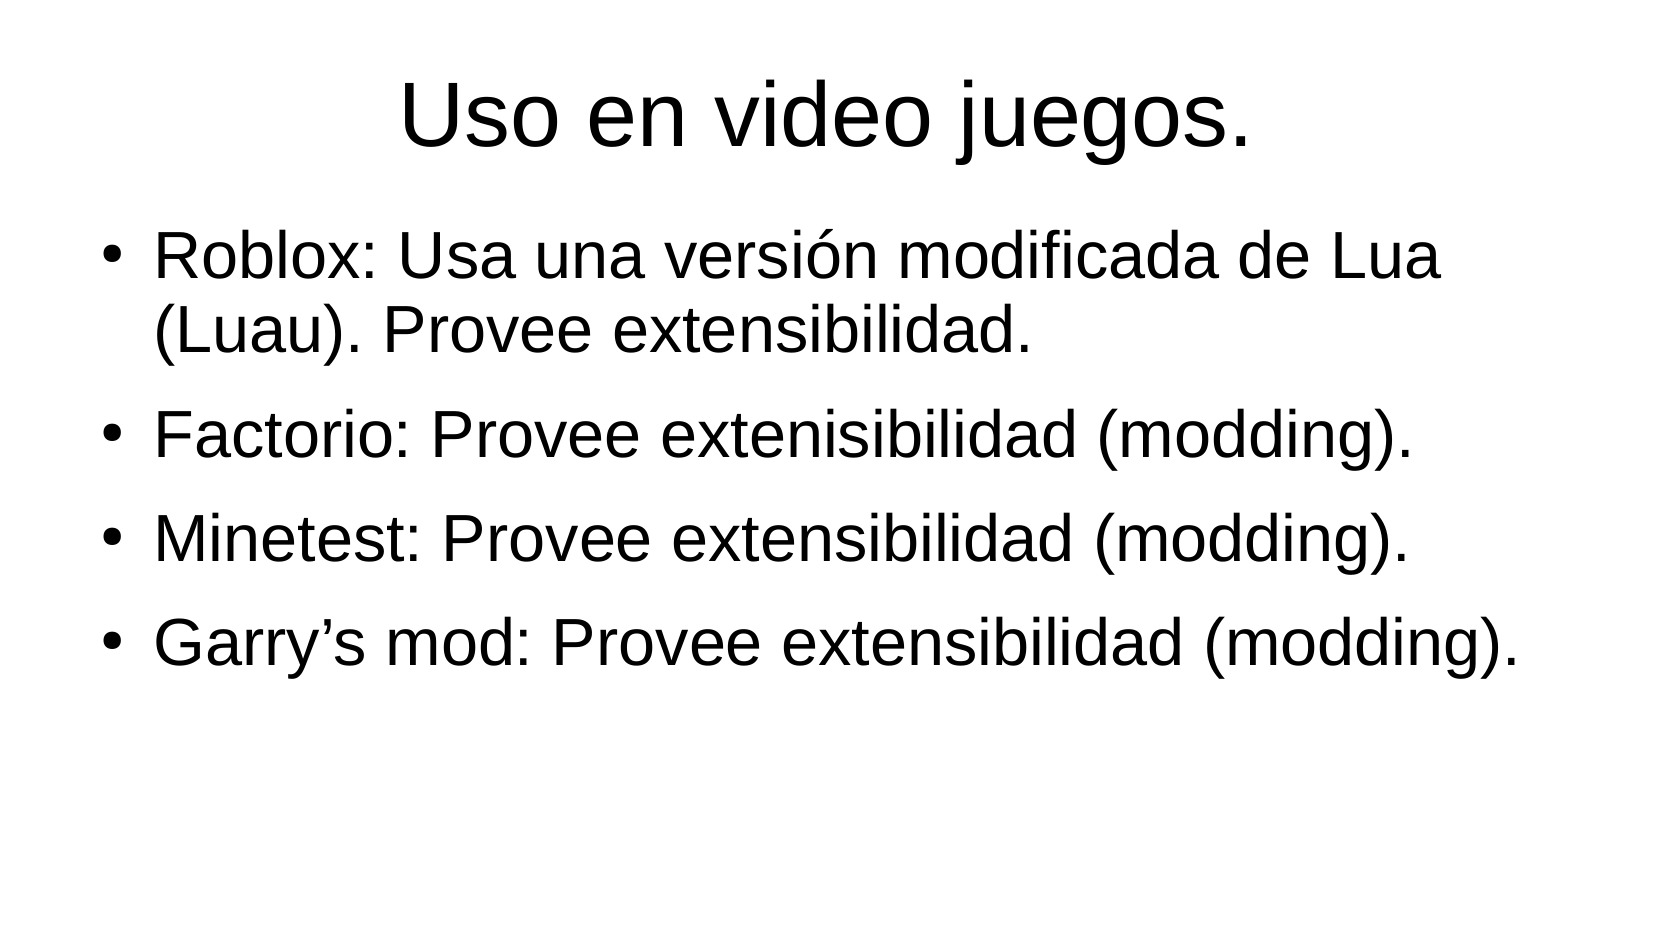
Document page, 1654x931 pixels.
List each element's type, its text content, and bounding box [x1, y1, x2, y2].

list Roblox: Usa una versión modificada de Lua (Luau). Provee extensibilidad. Factorio: Provee extenisibilidad (modding). Minetest: Provee extensibilidad (modding). Garry’s mod: Provee extensibilidad (modding). [82, 217, 1571, 758]
title Uso en video juegos. [82, 37, 1571, 193]
